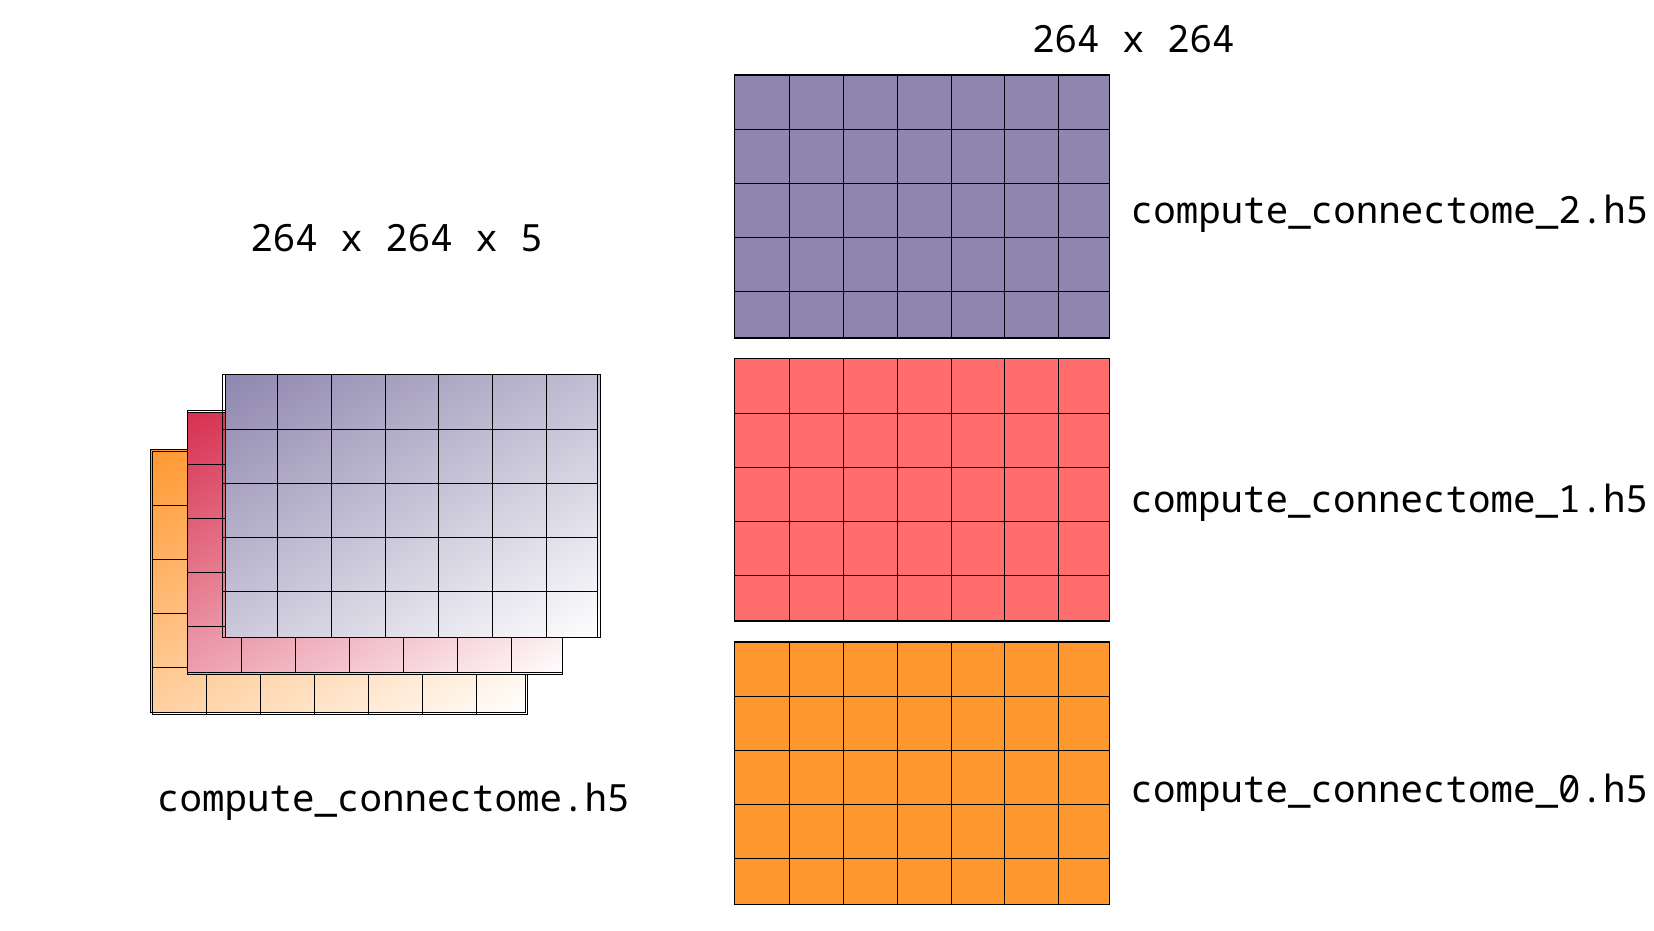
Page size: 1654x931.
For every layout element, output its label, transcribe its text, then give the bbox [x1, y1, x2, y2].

text_box compute_connectome_0.h5 [1115, 754, 1654, 814]
text_box [734, 358, 1110, 622]
text_box [734, 641, 1110, 905]
text_box 264 x 264 [1017, 4, 1250, 64]
text_box compute_connectome.h5 [142, 763, 645, 823]
text_box 264 x 264 x 5 [235, 204, 558, 263]
text_box [734, 74, 1110, 339]
text_box [150, 374, 601, 715]
text_box compute_connectome_2.h5 [1116, 176, 1654, 235]
text_box compute_connectome_1.h5 [1115, 465, 1654, 524]
